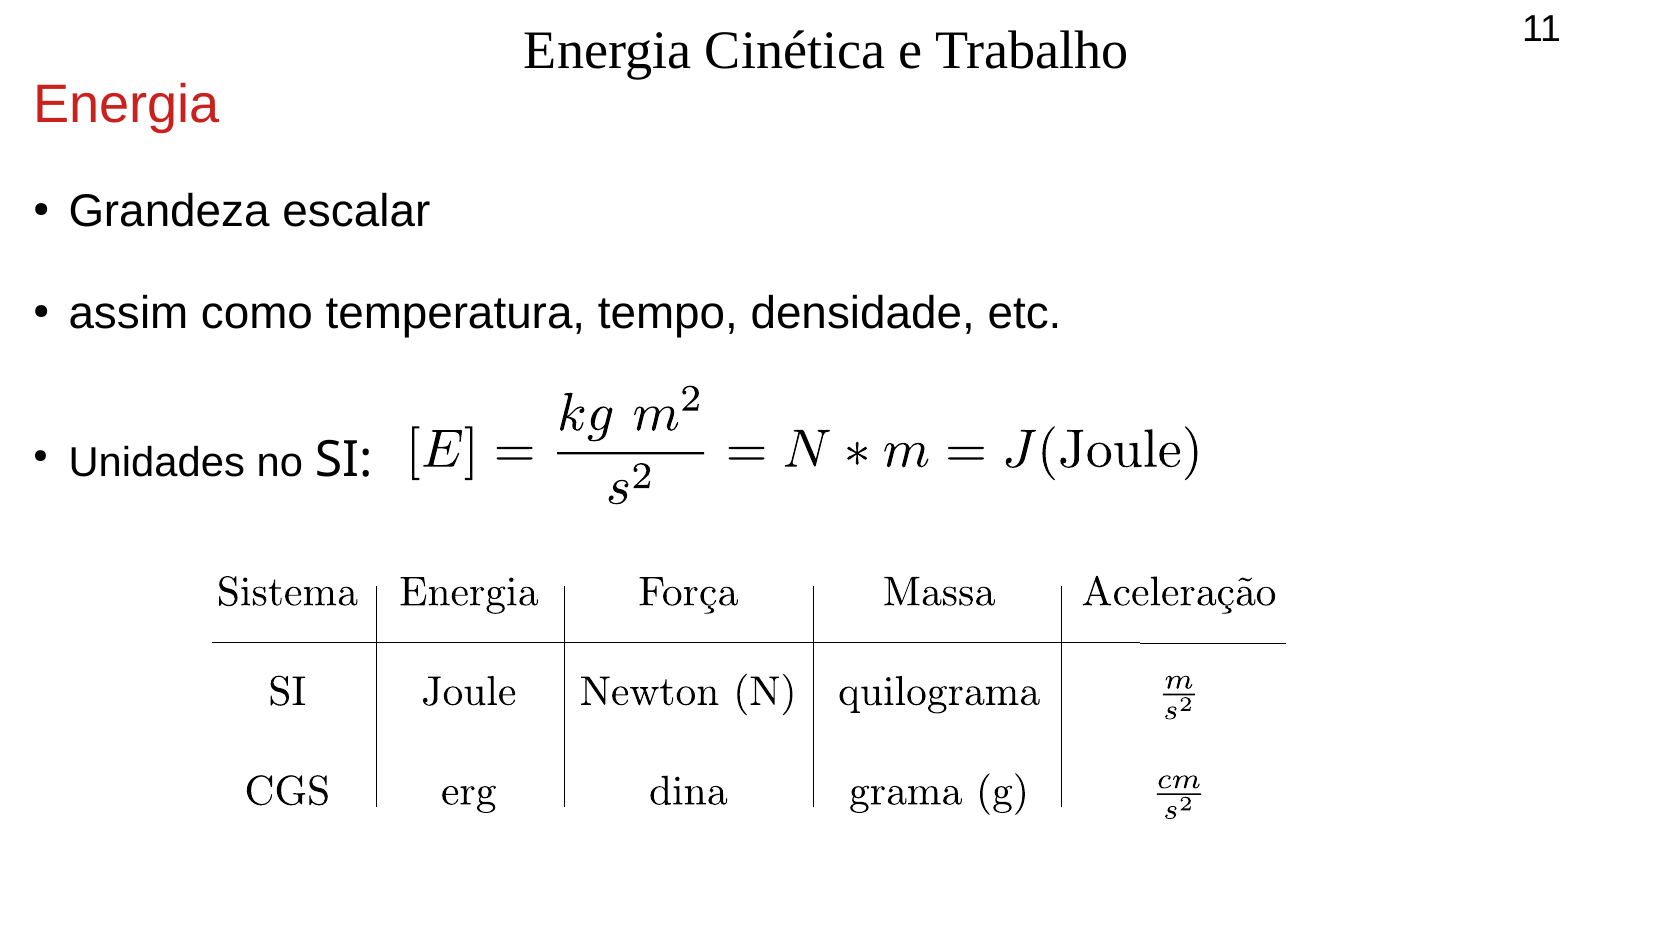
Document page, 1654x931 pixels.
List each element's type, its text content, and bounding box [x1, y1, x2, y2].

text_box Energia Cinética e Trabalho [509, 0, 1145, 88]
text_box Energia Grandeza escalar assim como temperatura, tempo, densidade, etc. Unidades no SI: [18, 65, 1615, 497]
picture [403, 383, 1200, 507]
text_box <number> [1507, 0, 1654, 71]
picture [215, 574, 1277, 821]
